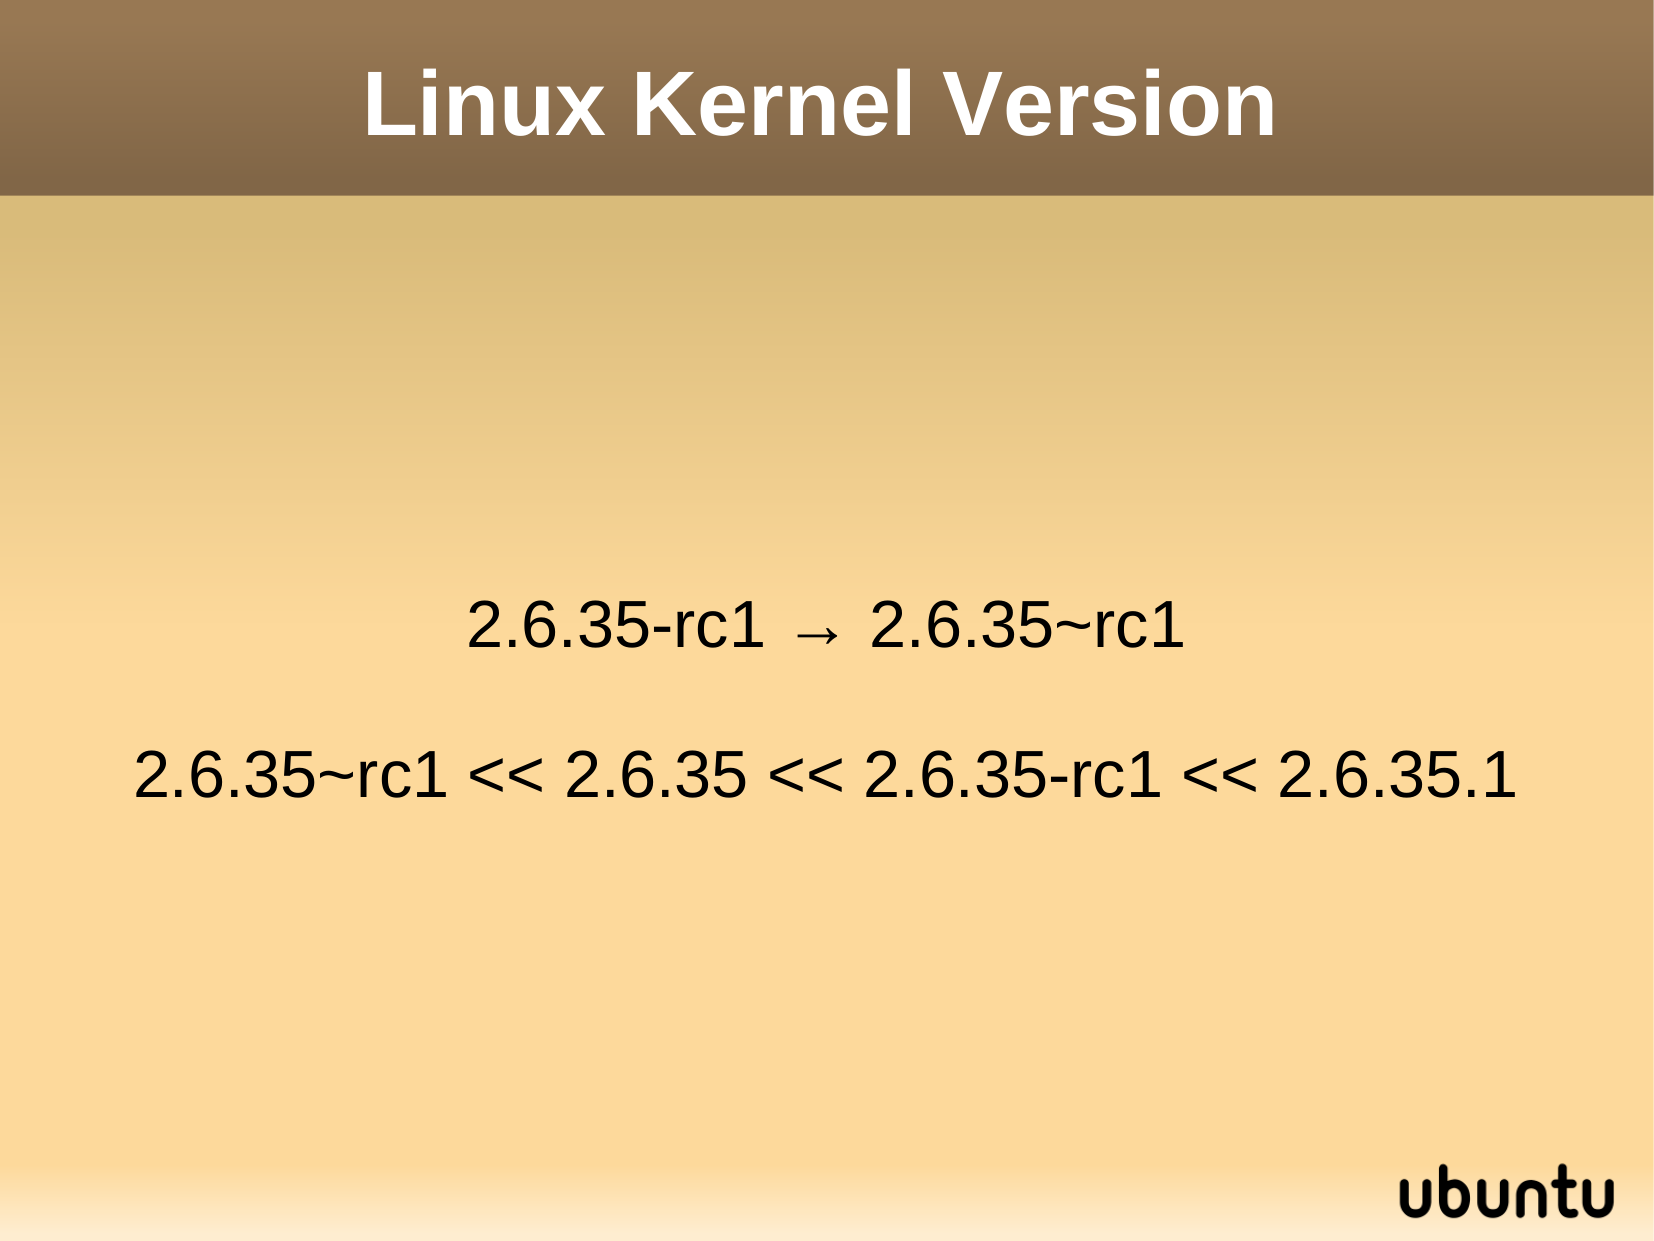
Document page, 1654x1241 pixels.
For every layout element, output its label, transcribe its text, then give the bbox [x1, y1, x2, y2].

picture [0, 0, 1654, 1241]
subtitle 2.6.35-rc1 → 2.6.35~rc1 2.6.35~rc1 << 2.6.35 << 2.6.35-rc1 << 2.6.35.1 [82, 290, 1571, 1109]
title Linux Kernel Version [76, 7, 1565, 200]
